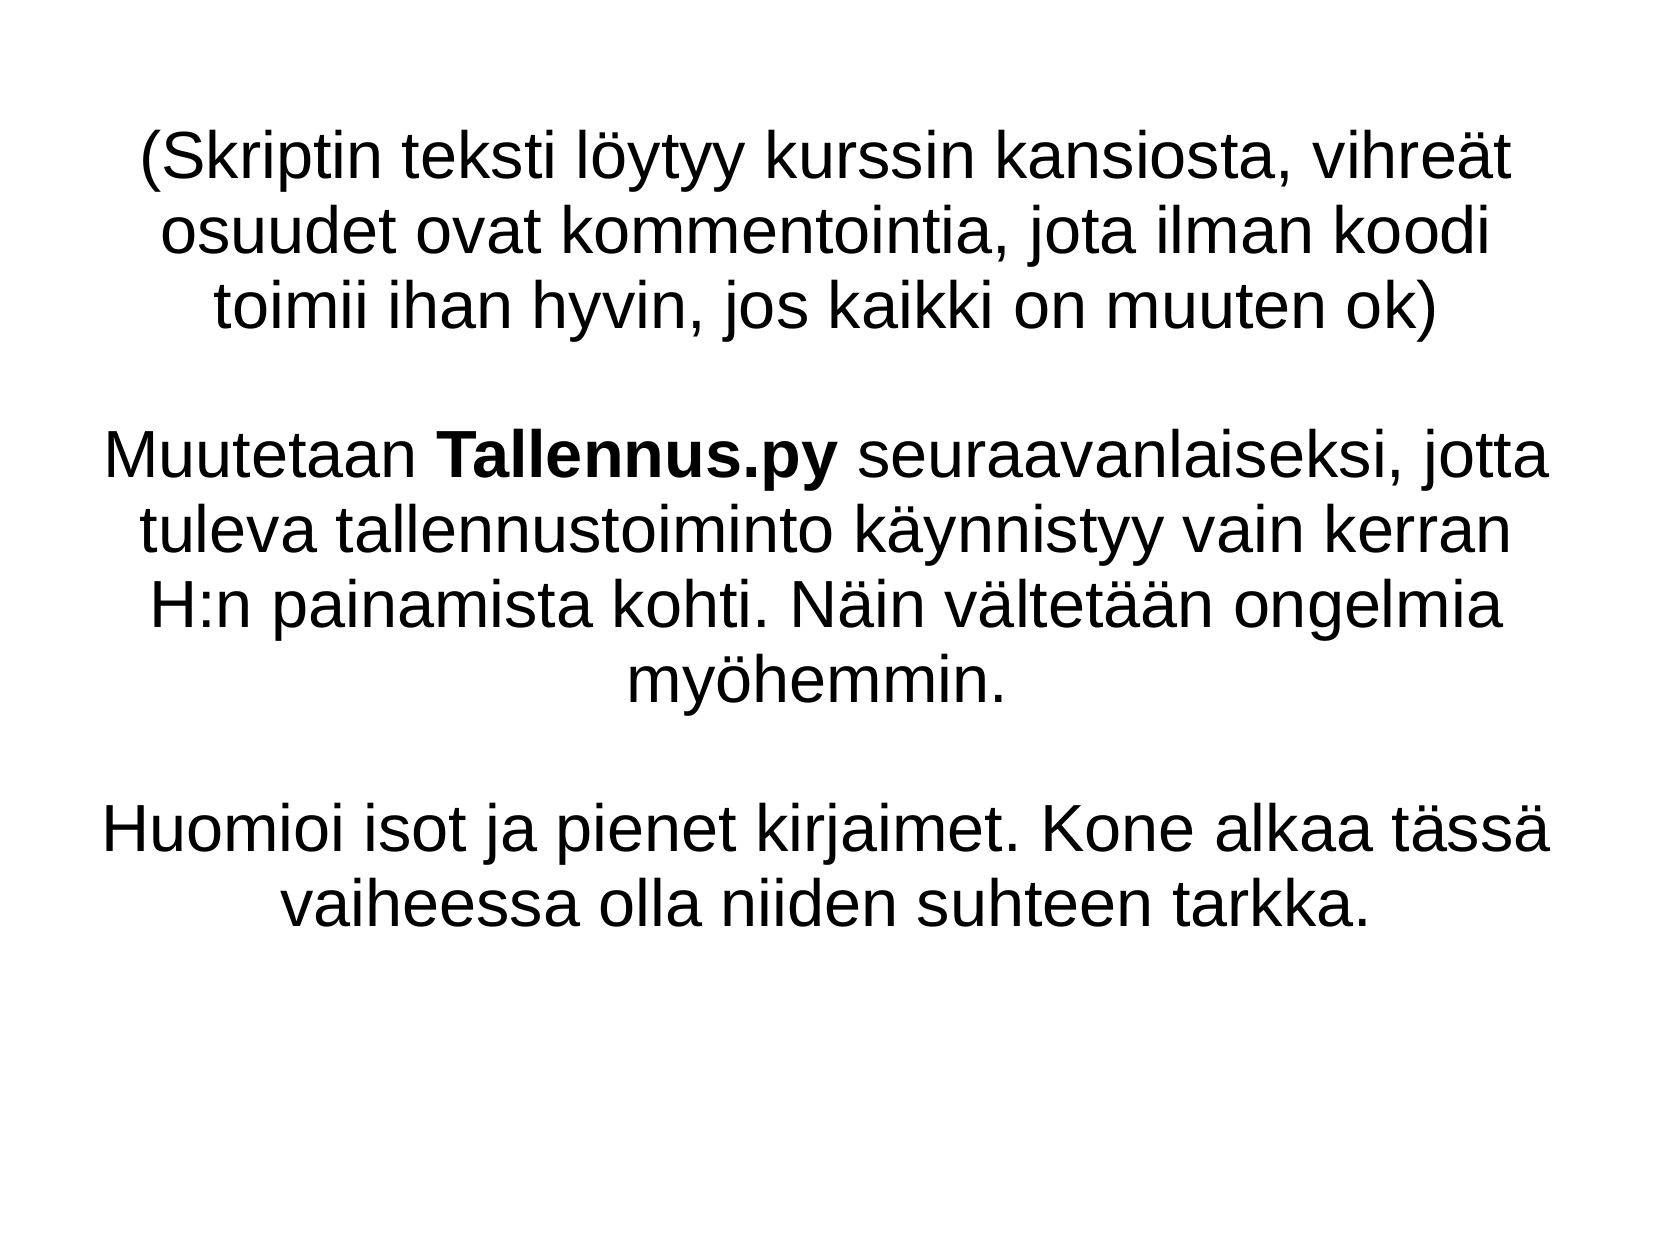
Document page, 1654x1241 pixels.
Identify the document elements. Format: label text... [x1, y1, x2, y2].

subtitle (Skriptin teksti löytyy kurssin kansiosta, vihreät osuudet ovat kommentointia, jota ilman koodi toimii ihan hyvin, jos kaikki on muuten ok) Muutetaan Tallennus.py seuraavanlaiseksi, jotta tuleva tallennustoiminto käynnistyy vain kerran H:n painamista kohti. Näin vältetään ongelmia myöhemmin. Huomioi isot ja pienet kirjaimet. Kone alkaa tässä vaiheessa olla niiden suhteen tarkka. [82, 49, 1571, 1010]
